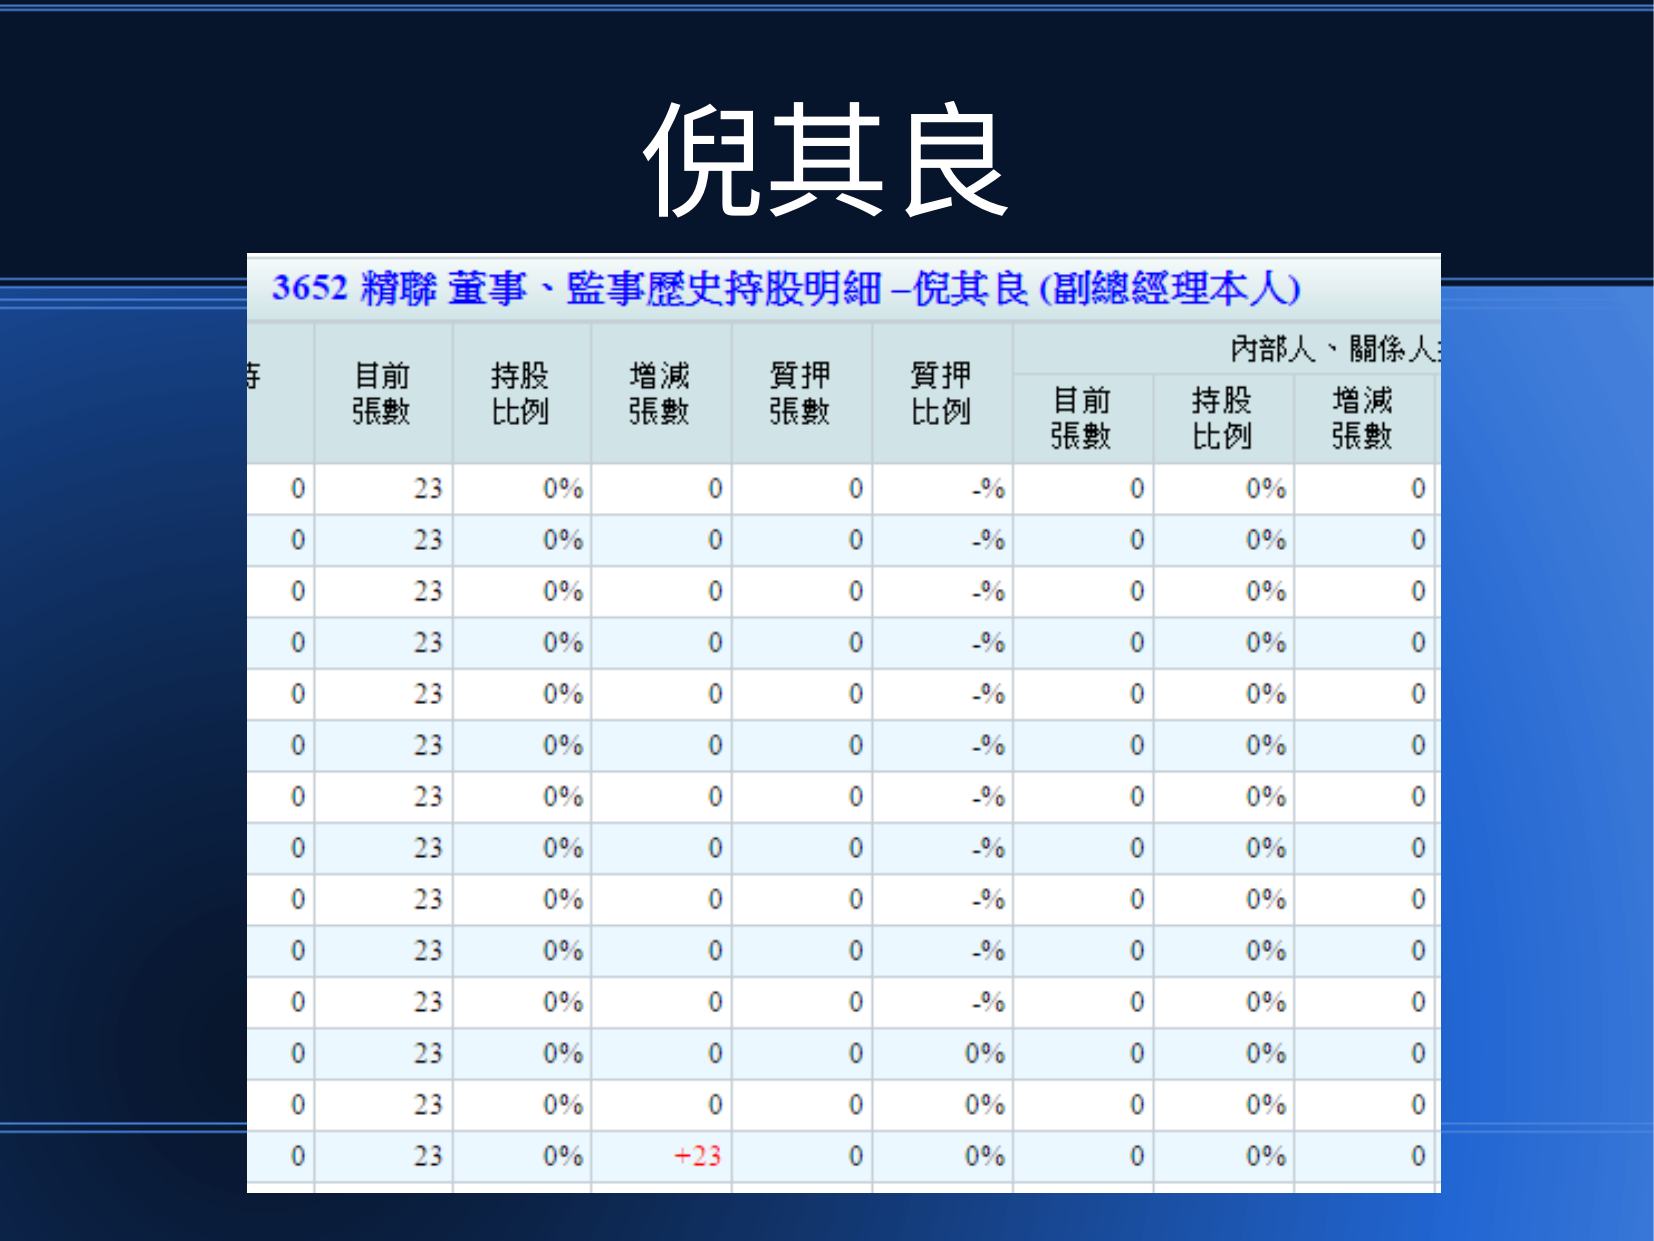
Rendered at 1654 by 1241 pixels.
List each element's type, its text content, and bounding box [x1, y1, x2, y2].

picture [0, 0, 1654, 1241]
title 倪其良 [82, 49, 1571, 257]
